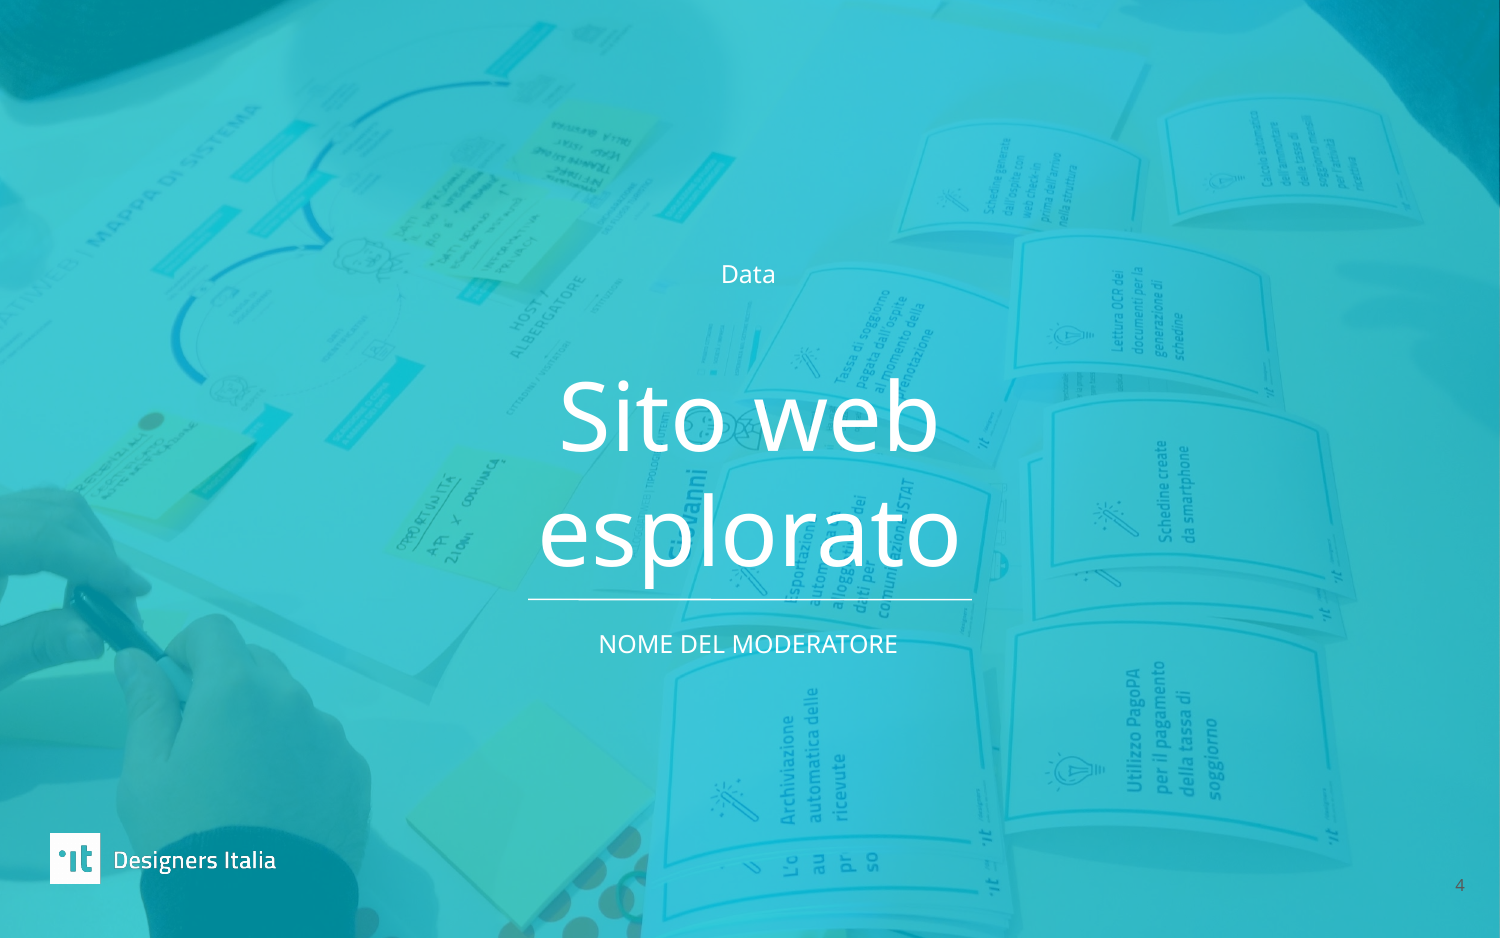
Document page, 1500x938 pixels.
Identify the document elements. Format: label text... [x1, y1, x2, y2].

text_box Data [520, 243, 977, 299]
text_box [0, 0, 1500, 938]
slide_number <number> [1389, 849, 1480, 922]
picture [50, 833, 289, 884]
text_box Sito web esplorato [369, 341, 1131, 482]
text_box NOME DEL MODERATORE [520, 613, 977, 702]
